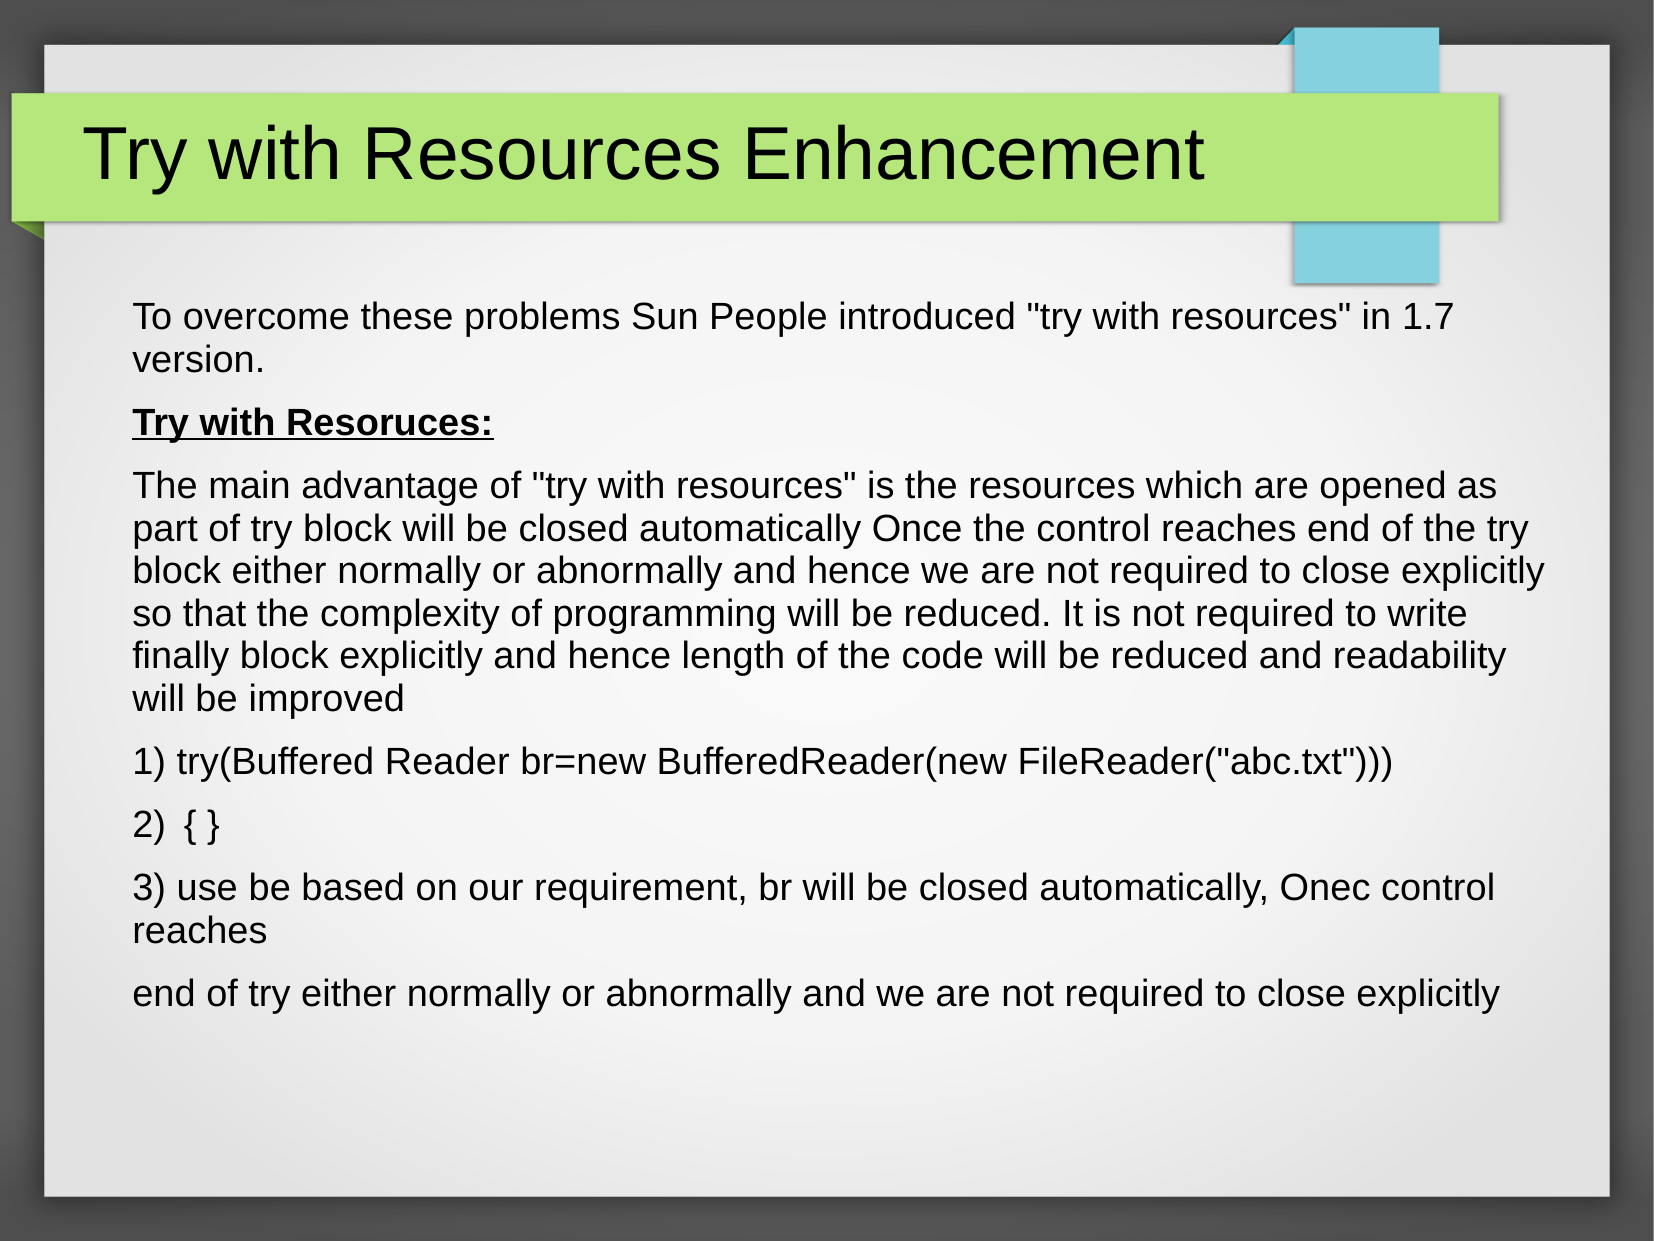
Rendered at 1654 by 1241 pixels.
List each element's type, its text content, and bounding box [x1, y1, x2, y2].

title Try with Resources Enhancement [82, 27, 1264, 280]
list To overcome these problems Sun People introduced "try with resources" in 1.7 version. Try with Resoruces: The main advantage of "try with resources" is the resources which are opened as part of try block will be closed automatically Once the control reaches end of the try block either normally or abnormally and hence we are not required to close explicitly so that the complexity of programming will be reduced. It is not required to write finally block explicitly and hence length of the code will be reduced and readability will be improved 1) try(Buffered Reader br=new BufferedReader(new FileReader("abc.txt"))) 2) { } 3) use be based on our requirement, br will be closed automatically, Onec control reaches end of try either normally or abnormally and we are not required to close explicitly [82, 295, 1571, 1015]
picture [0, 0, 1654, 1241]
